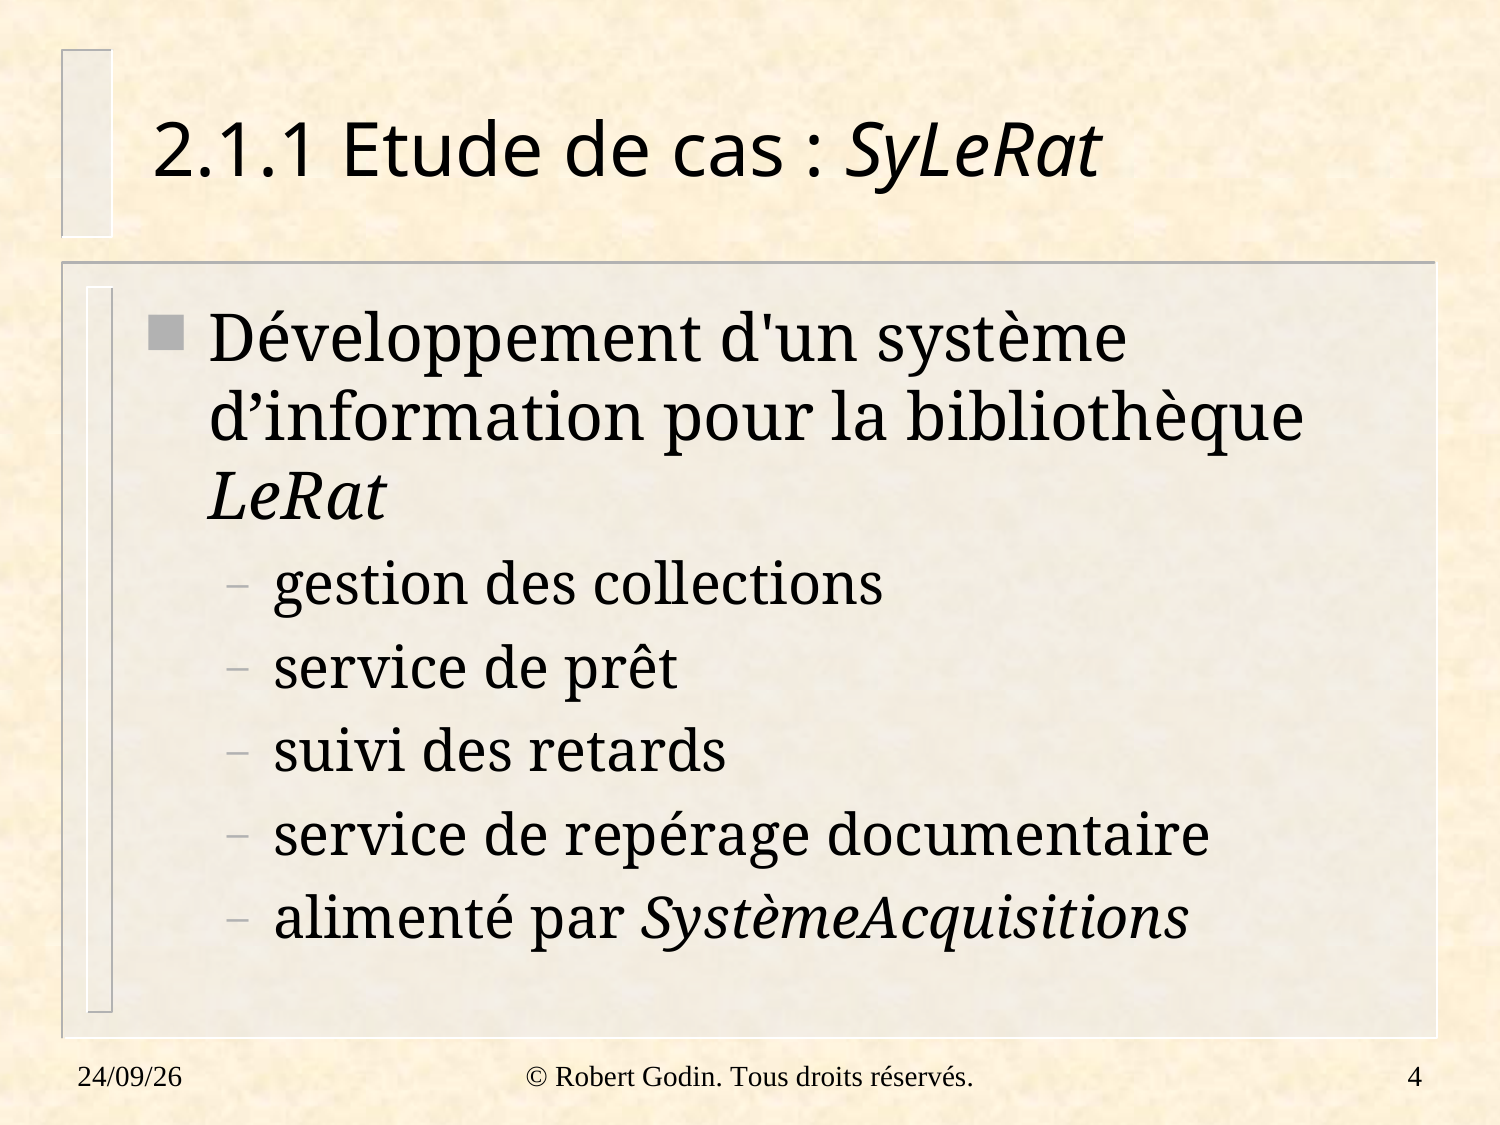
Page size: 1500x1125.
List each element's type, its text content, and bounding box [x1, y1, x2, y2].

list Développement d'un système d’information pour la bibliothèque LeRat gestion des collections service de prêt suivi des retards service de repérage documentaire alimenté par SystèmeAcquisitions [137, 287, 1413, 963]
text_box © Robert Godin. Tous droits réservés. [512, 1037, 988, 1113]
text_box <number> [1125, 1037, 1438, 1113]
picture [0, 0, 1500, 1125]
text_box 31/05/21 [62, 1037, 376, 1113]
title 2.1.1 Etude de cas : SyLeRat [137, 56, 1413, 238]
